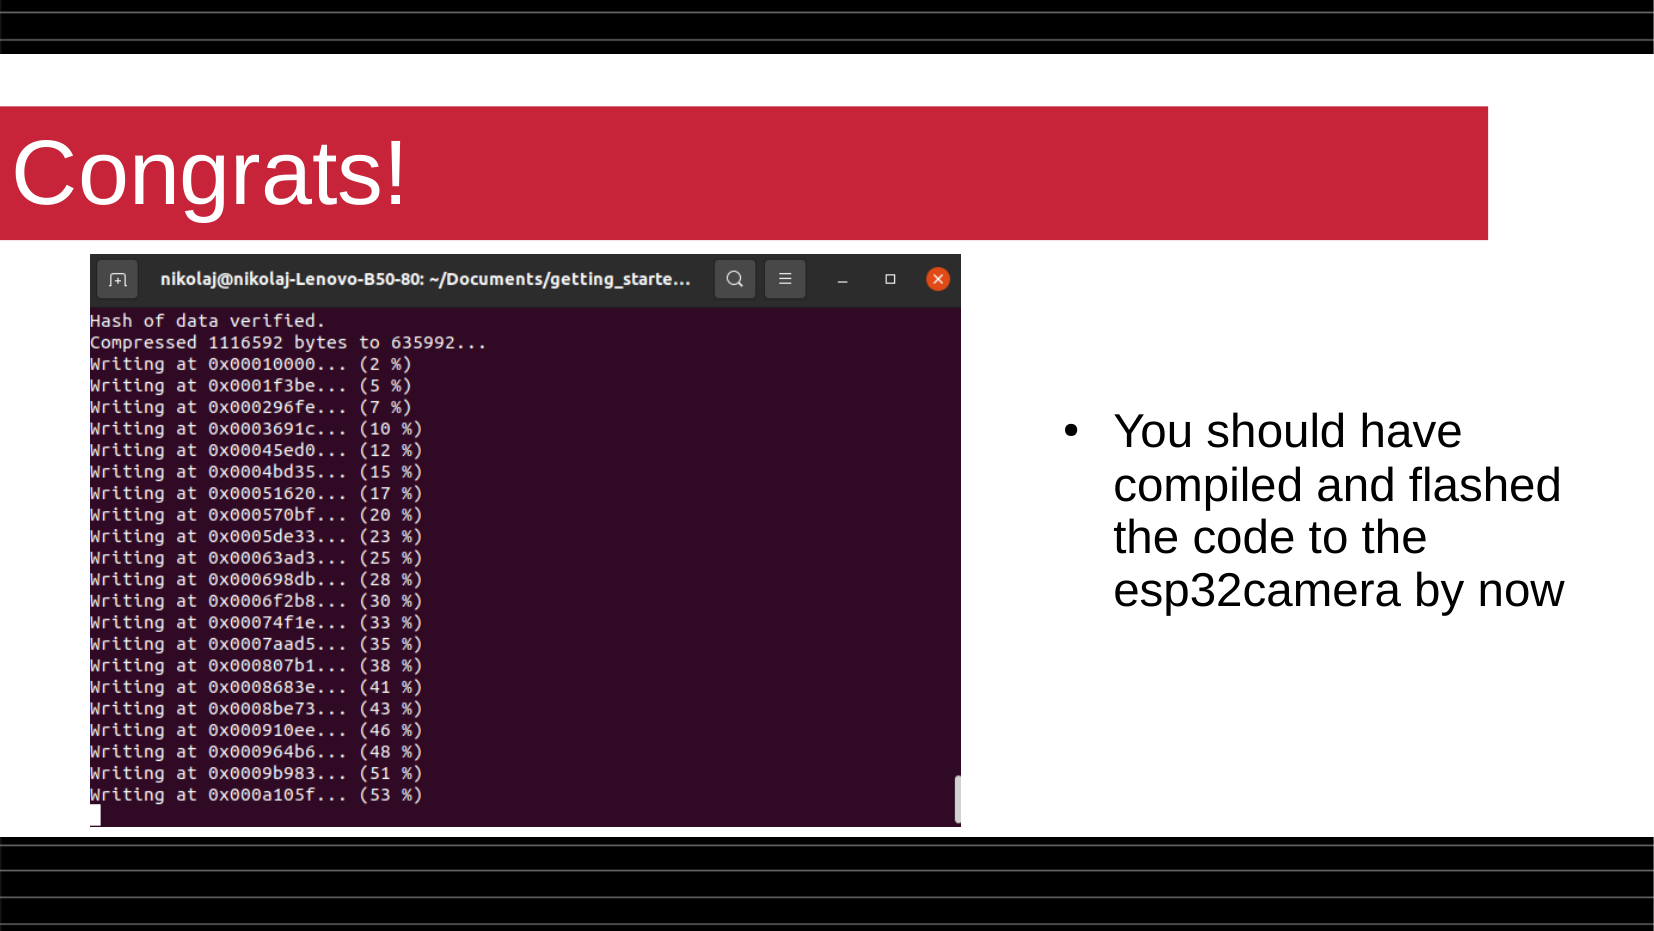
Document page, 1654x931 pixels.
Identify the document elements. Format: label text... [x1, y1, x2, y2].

picture [0, 0, 1654, 54]
picture [90, 254, 961, 827]
title Congrats! [0, 106, 1489, 241]
picture [0, 837, 1654, 931]
list You should have compiled and flashed the code to the esp32camera by now [1045, 405, 1636, 618]
